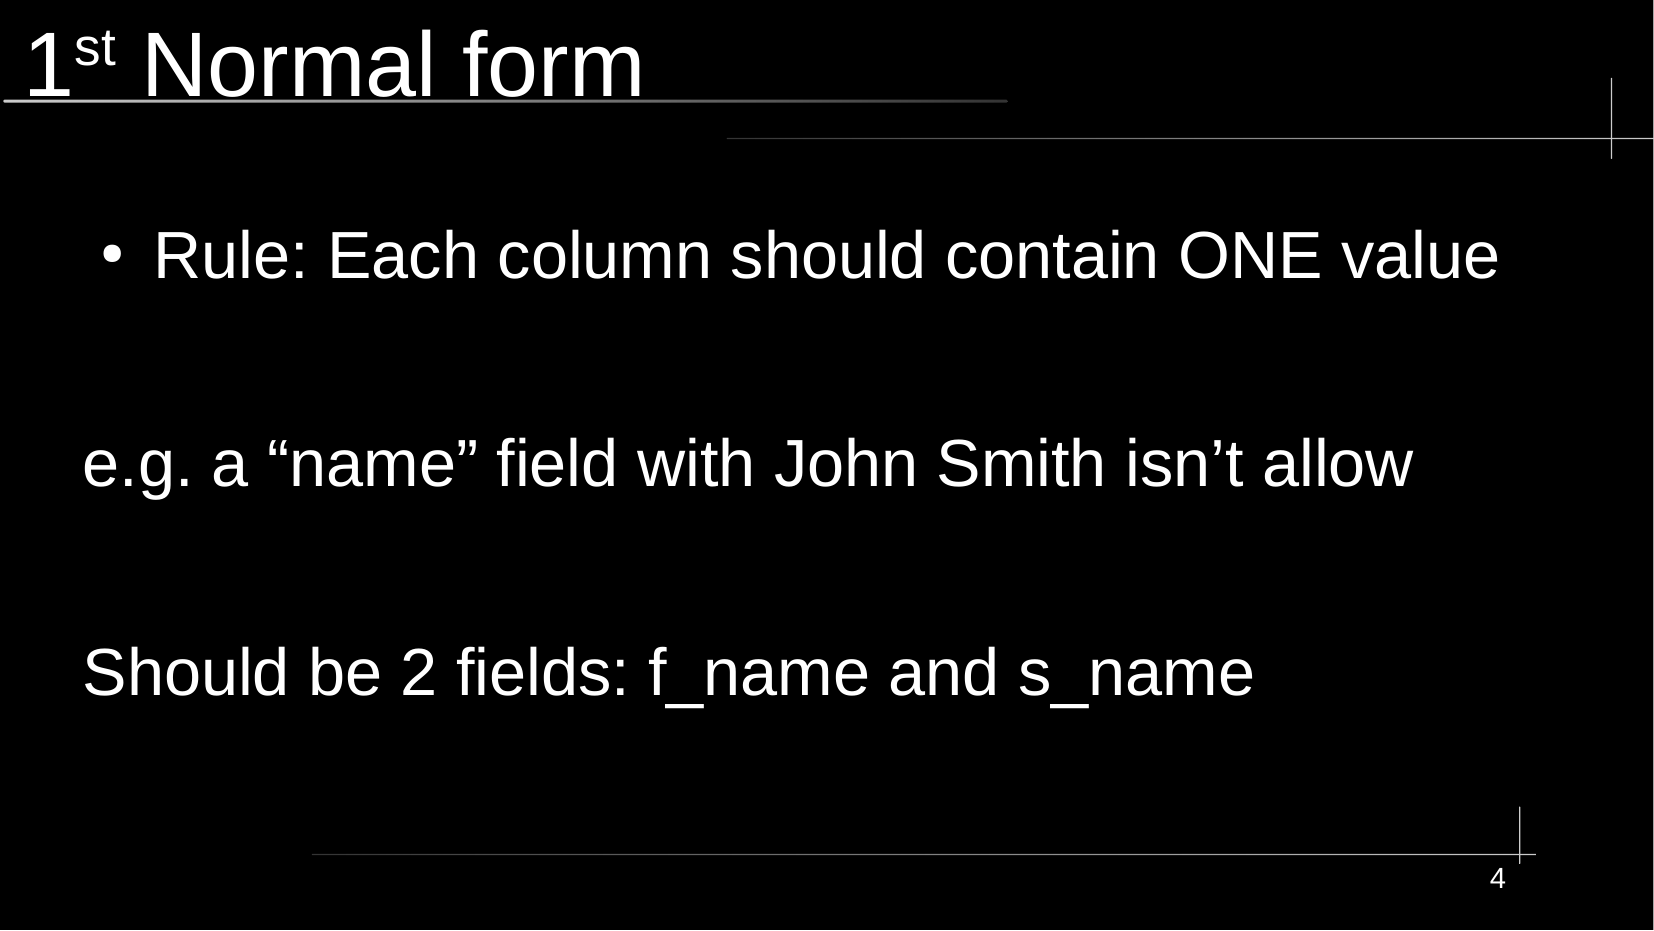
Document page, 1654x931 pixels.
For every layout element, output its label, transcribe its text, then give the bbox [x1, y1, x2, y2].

list Rule: Each column should contain ONE value e.g. a “name” field with John Smith isn’t allow Should be 2 fields: f_name and s_name [82, 217, 1571, 758]
title 1st Normal form [23, 11, 1589, 119]
